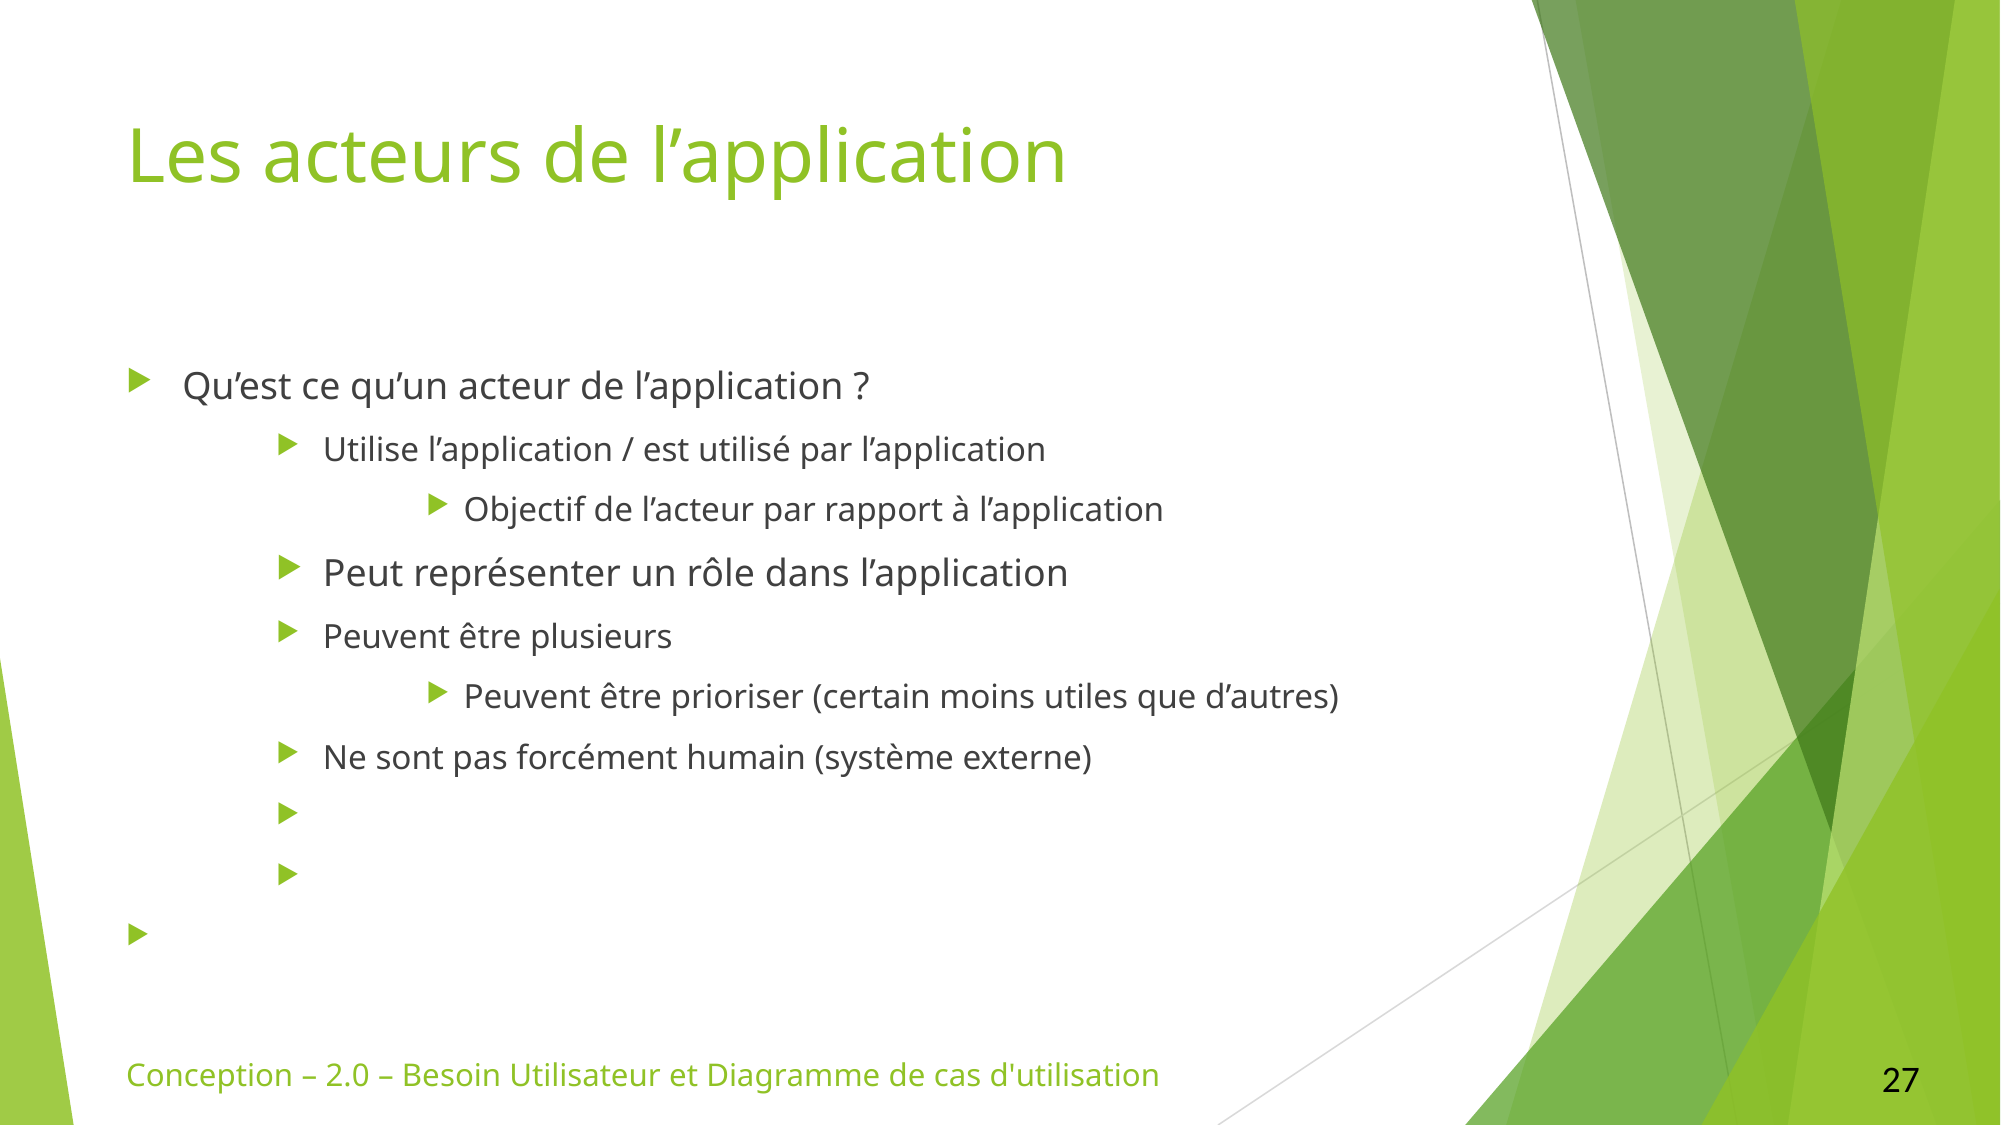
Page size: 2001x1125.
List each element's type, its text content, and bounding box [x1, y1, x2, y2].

text_box [1866, 1047, 1979, 1108]
list Qu’est ce qu’un acteur de l’application ? Utilise l’application / est utilisé par l’application Objectif de l’acteur par rapport à l’application Peut représenter un rôle dans l’application Peuvent être plusieurs Peuvent être prioriser (certain moins utiles que d’autres) Ne sont pas forcément humain (système externe) [111, 354, 1522, 992]
text_box Conception – 2.0 – Besoin Utilisateur et Diagramme de cas d'utilisation [111, 1047, 1210, 1109]
title Les acteurs de l’application [111, 99, 1522, 317]
